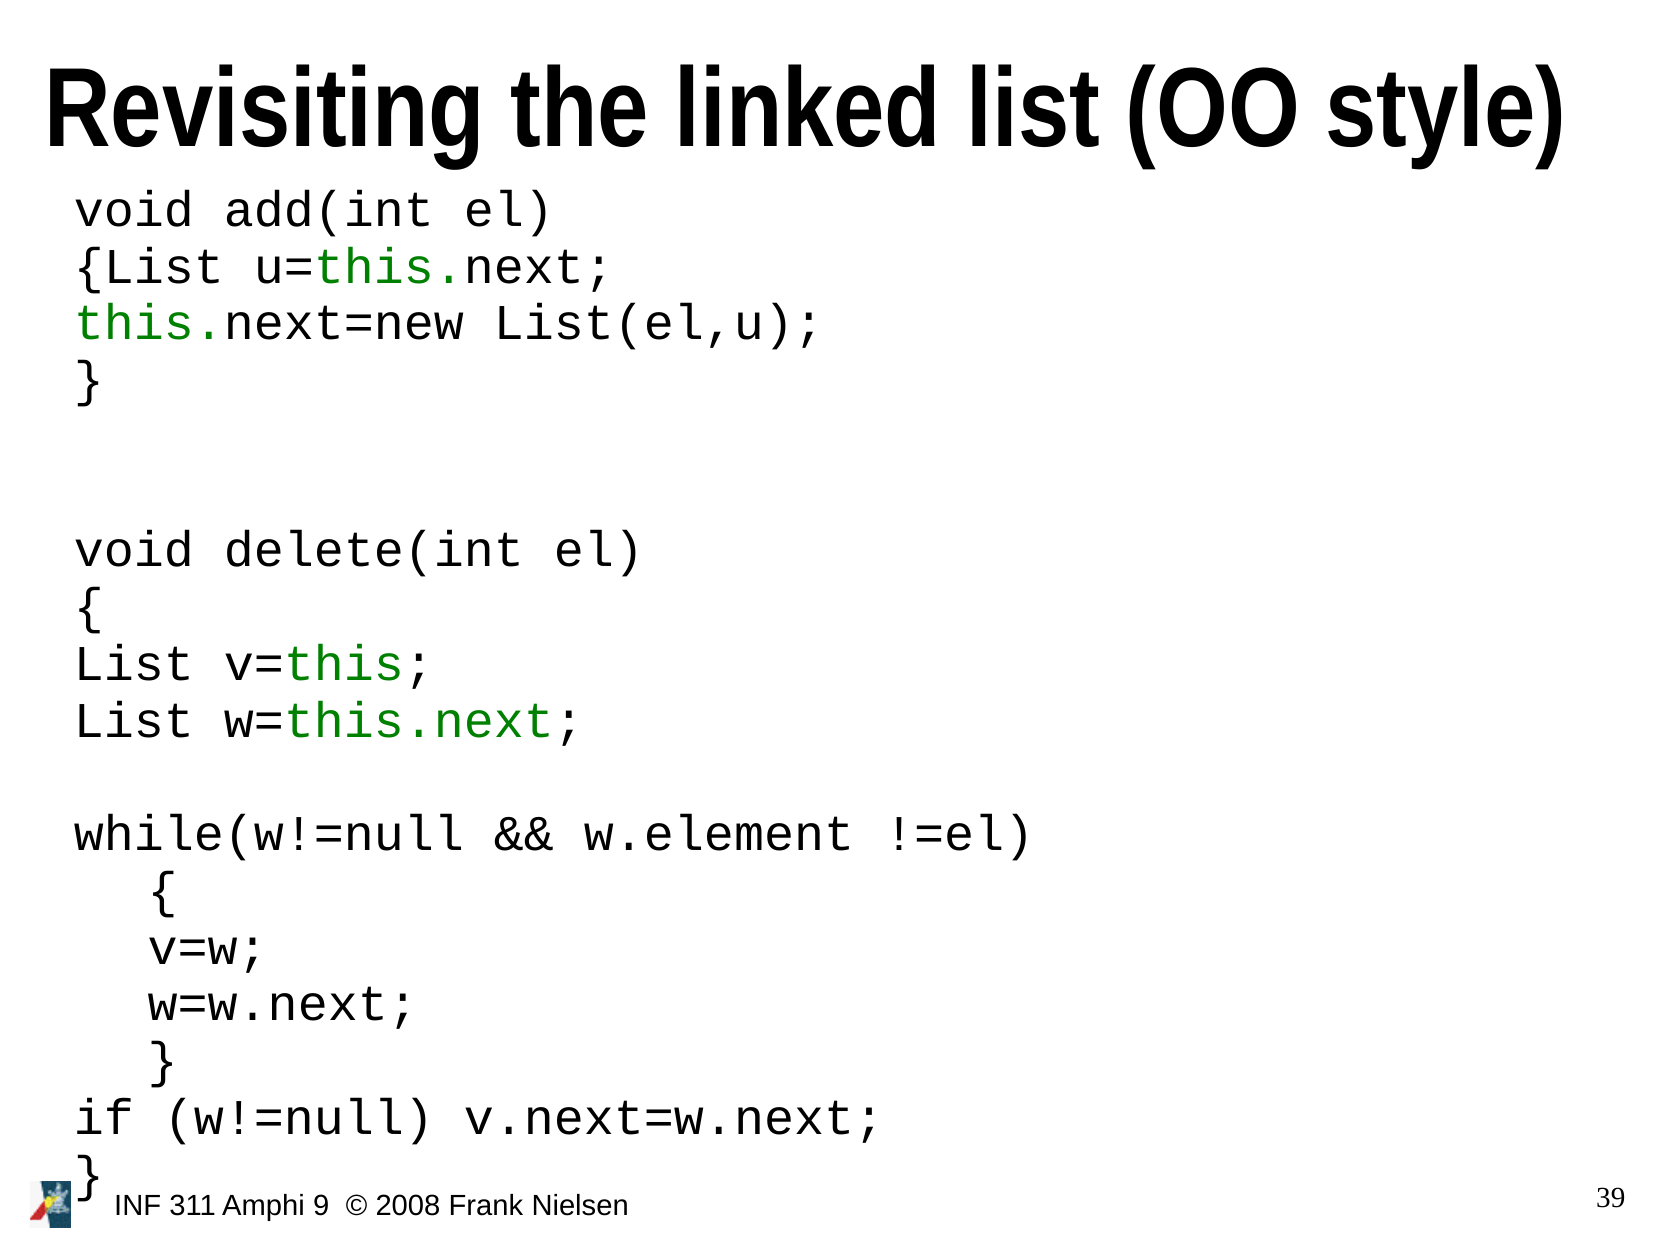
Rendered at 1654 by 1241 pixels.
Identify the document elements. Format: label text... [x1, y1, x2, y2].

text_box void add(int el) {List u=this.next; this.next=new List(el,u); } void delete(int el) { List v=this; List w=this.next; while(w!=null && w.element !=el) { v=w; w=w.next; } if (w!=null) v.next=w.next; } [59, 178, 1049, 1160]
text_box Revisiting the linked list (OO style) [29, 33, 1583, 178]
picture [29, 1181, 71, 1228]
